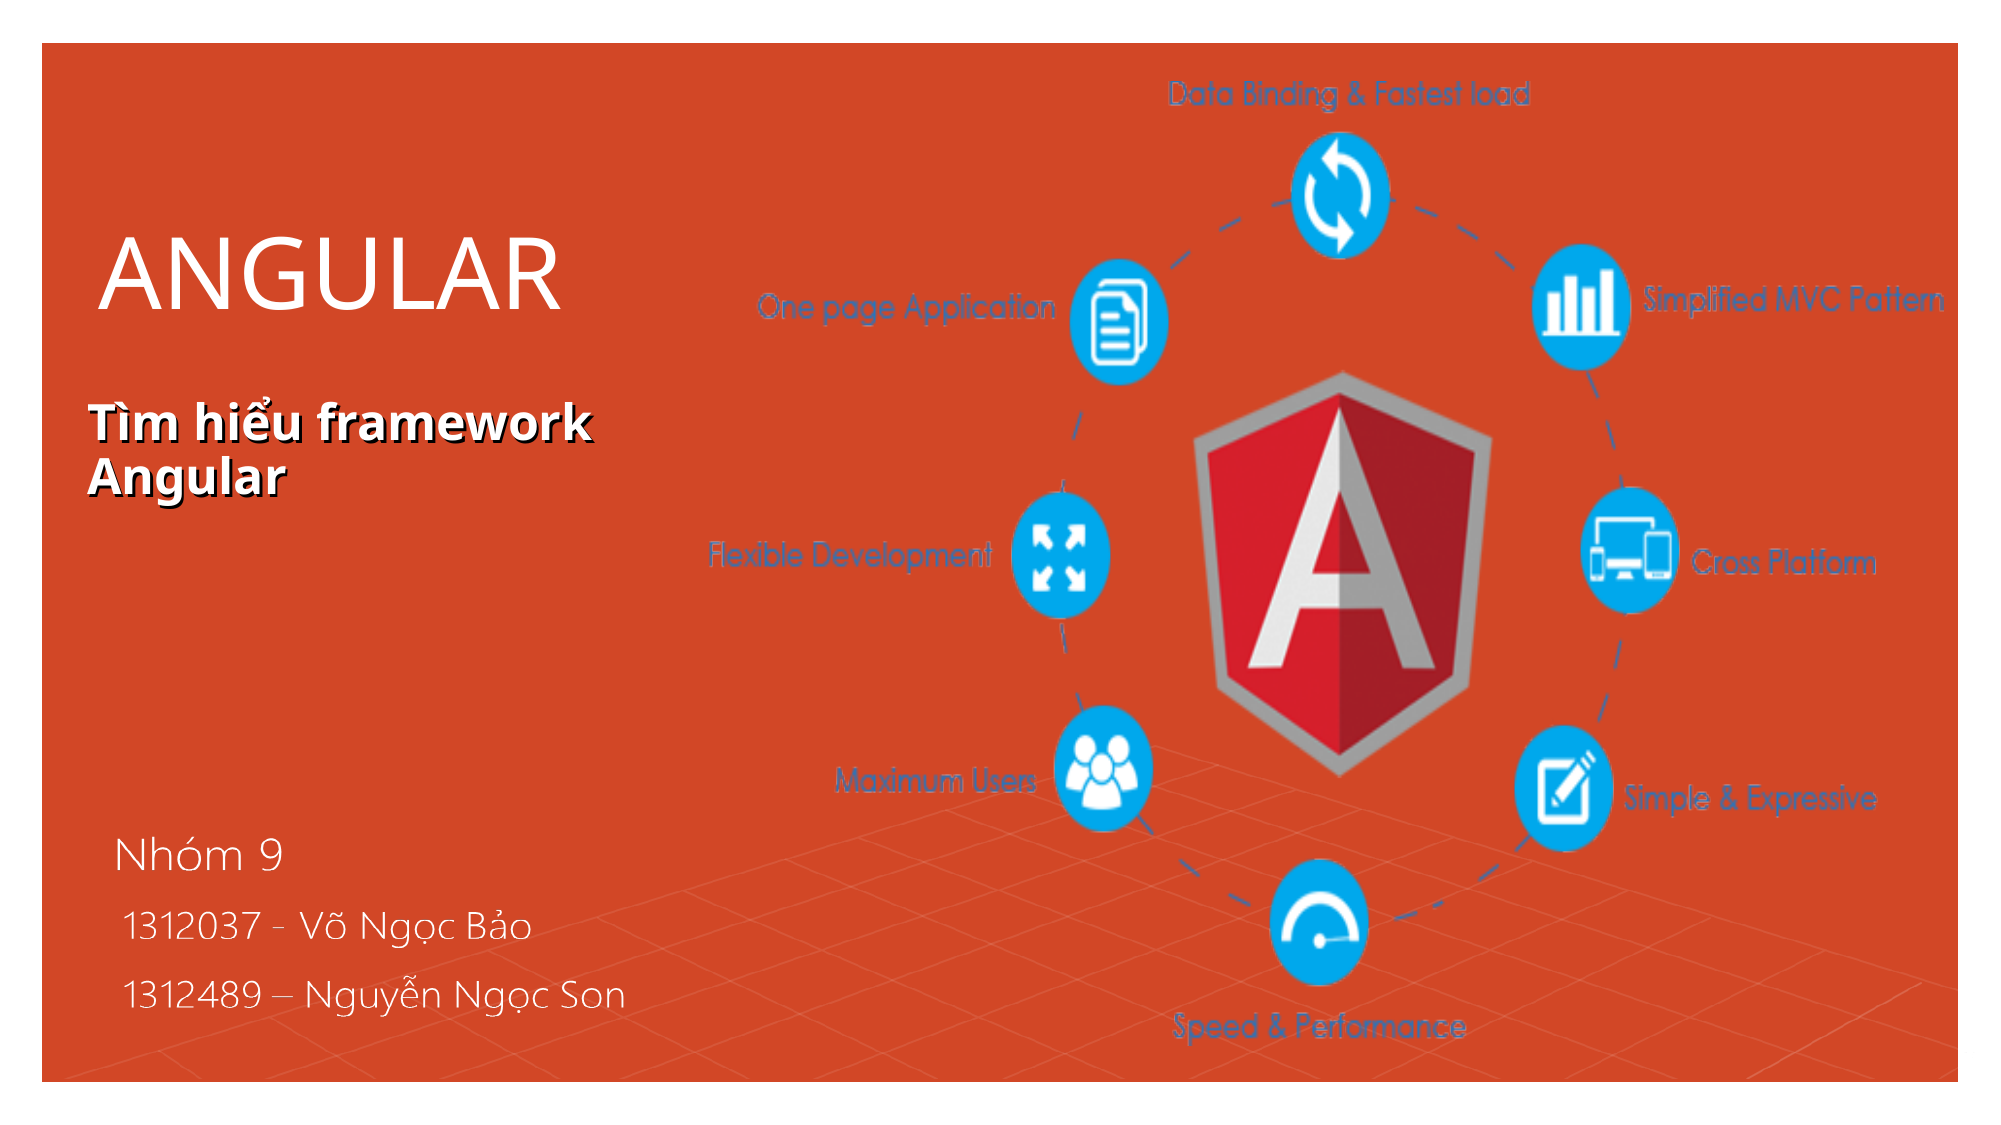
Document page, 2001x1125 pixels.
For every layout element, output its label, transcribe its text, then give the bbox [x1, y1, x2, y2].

subtitle Tìm hiểu framework Angular [71, 390, 709, 505]
title ANGULAR [83, 209, 583, 390]
picture [83, 82, 1944, 1046]
